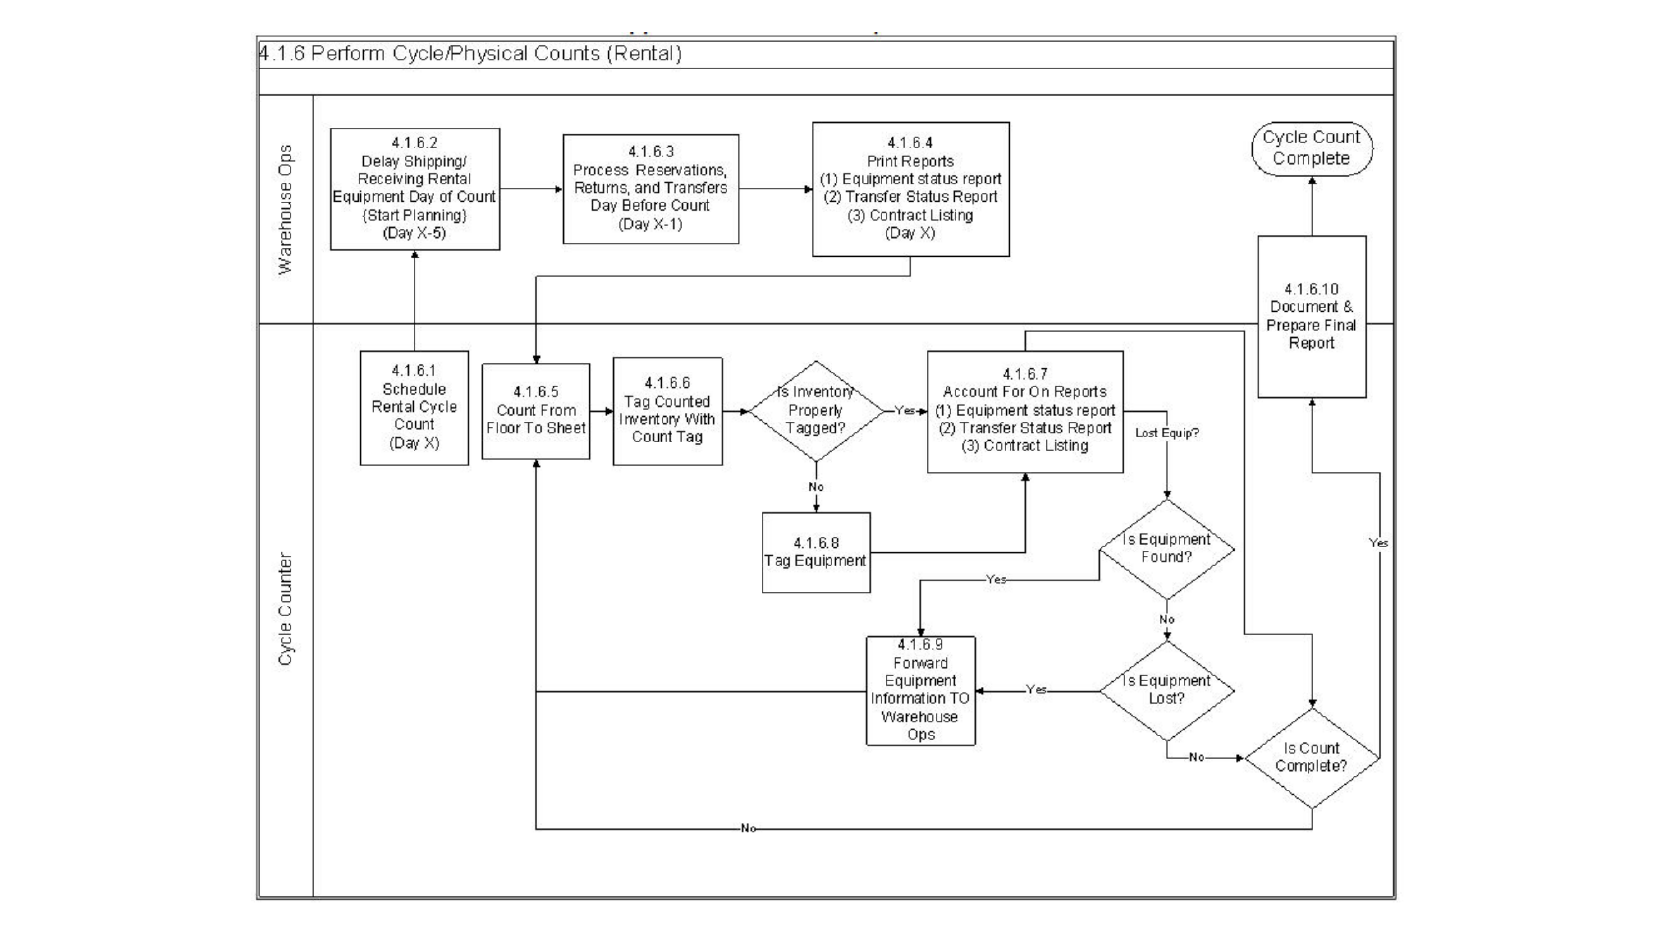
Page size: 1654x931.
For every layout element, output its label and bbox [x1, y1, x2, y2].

picture [236, 23, 1418, 910]
